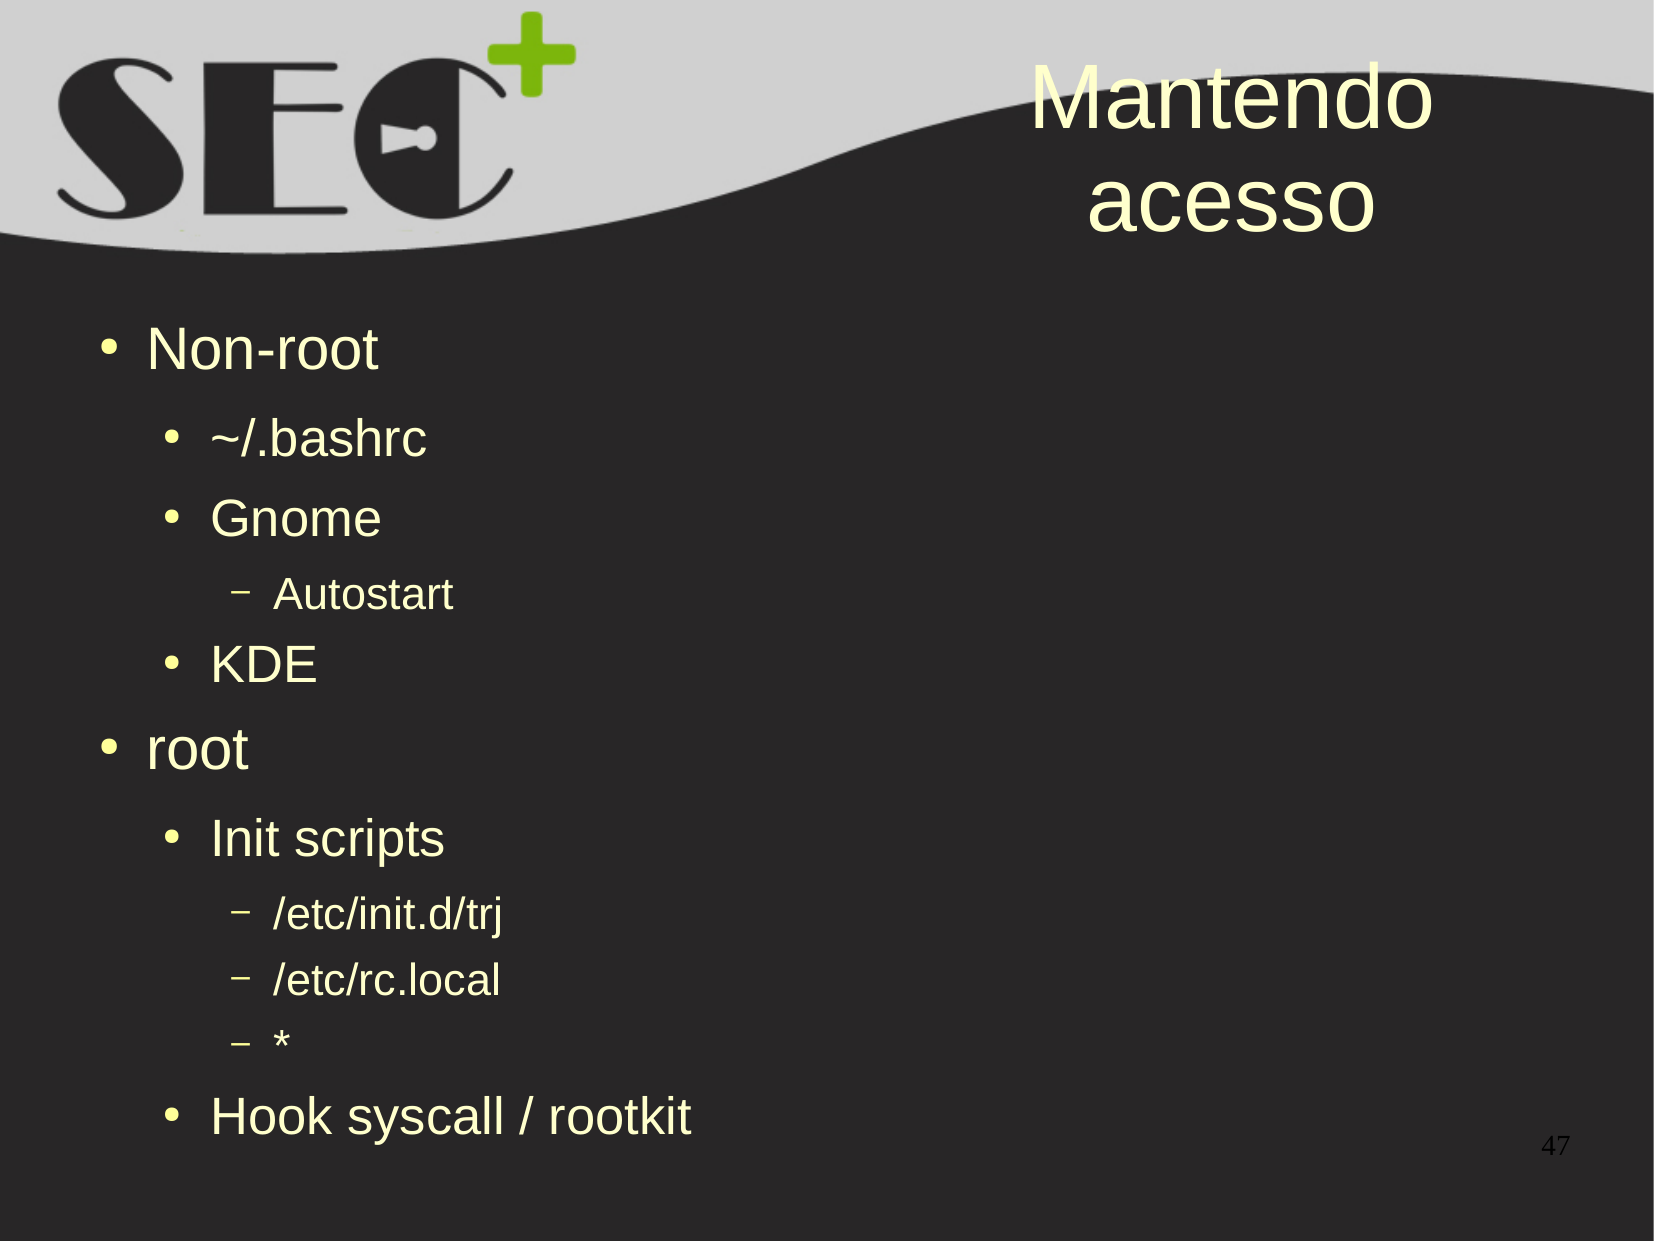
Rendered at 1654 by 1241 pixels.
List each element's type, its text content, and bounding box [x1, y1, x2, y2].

list Non-root ~/.bashrc Gnome Autostart KDE root Init scripts /etc/init.d/trj /etc/rc.local * Hook syscall / rootkit [82, 315, 1571, 1156]
picture [0, 0, 1654, 1241]
title Mantendo acesso [919, 45, 1546, 253]
